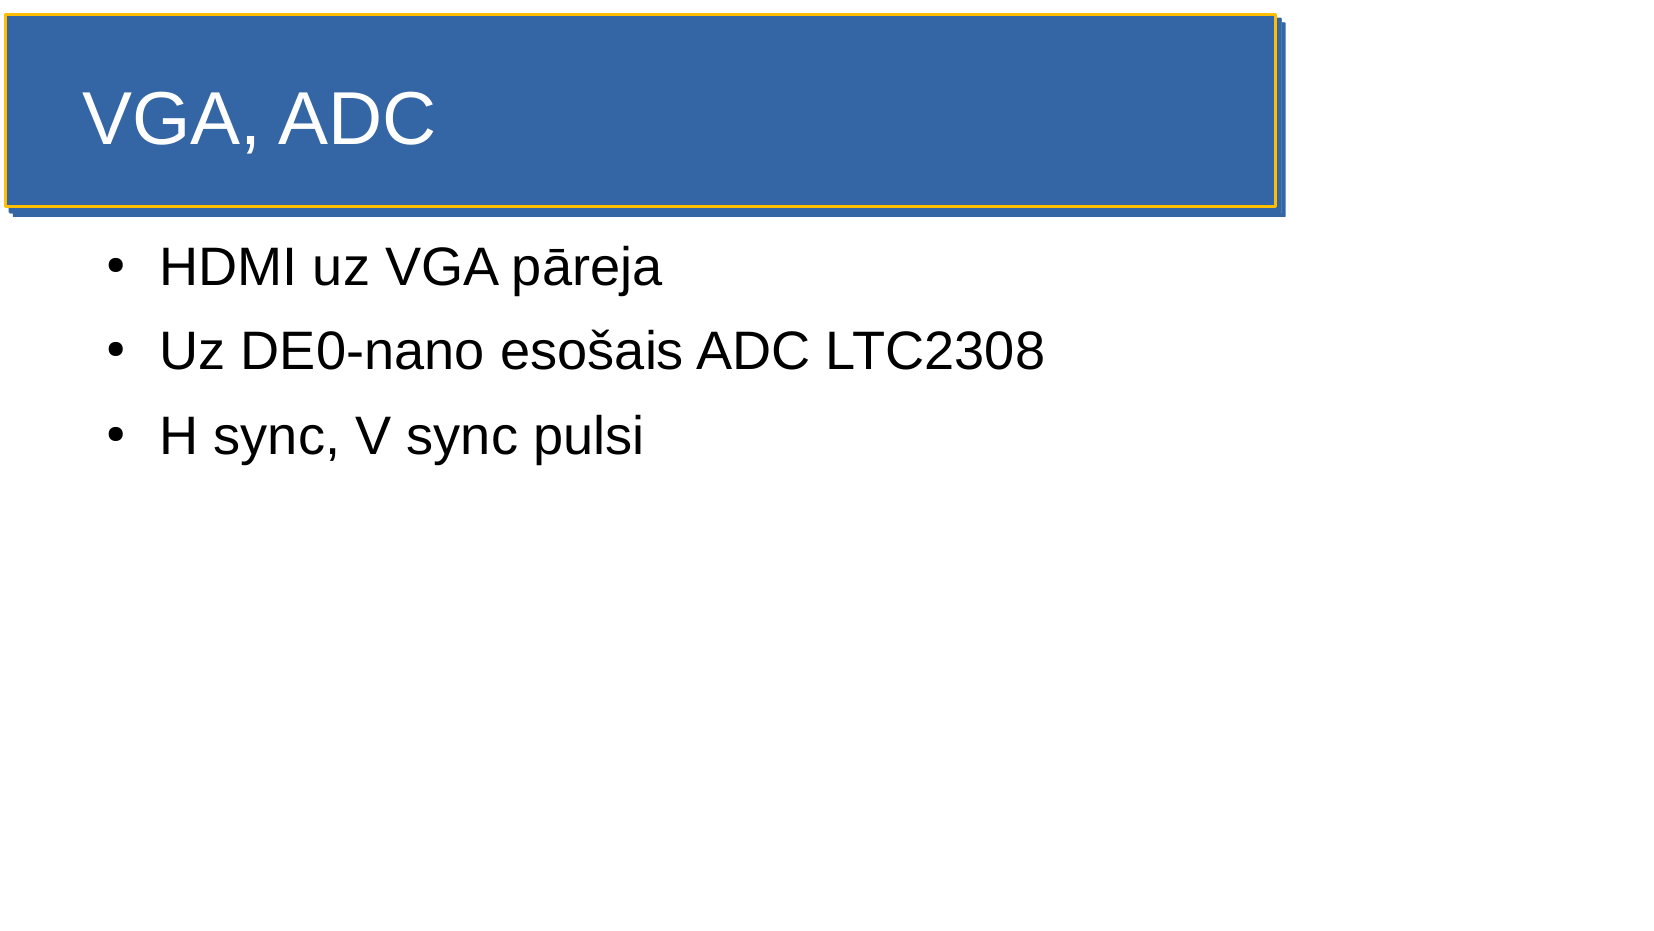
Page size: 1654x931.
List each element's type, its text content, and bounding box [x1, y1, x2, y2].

list HDMI uz VGA pāreja Uz DE0-nano esošais ADC LTC2308 H sync, V sync pulsi [88, 236, 1565, 798]
title VGA, ADC [82, 44, 1235, 192]
